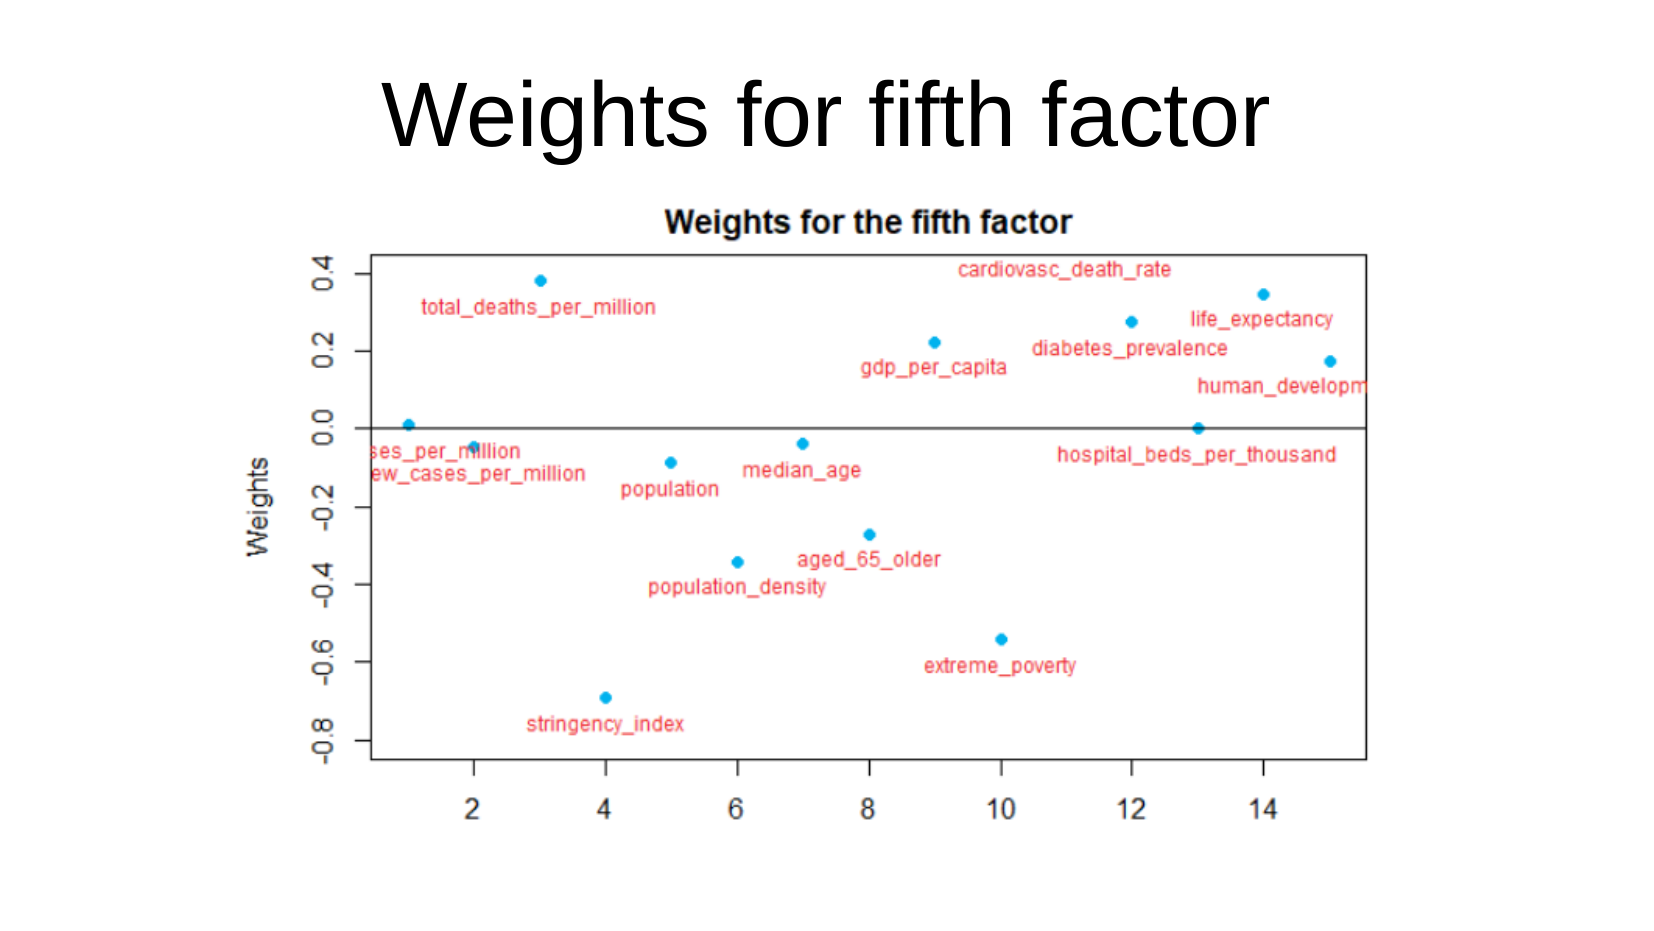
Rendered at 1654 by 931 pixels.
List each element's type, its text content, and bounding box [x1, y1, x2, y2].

picture [240, 192, 1411, 857]
title Weights for fifth factor [82, 37, 1571, 193]
